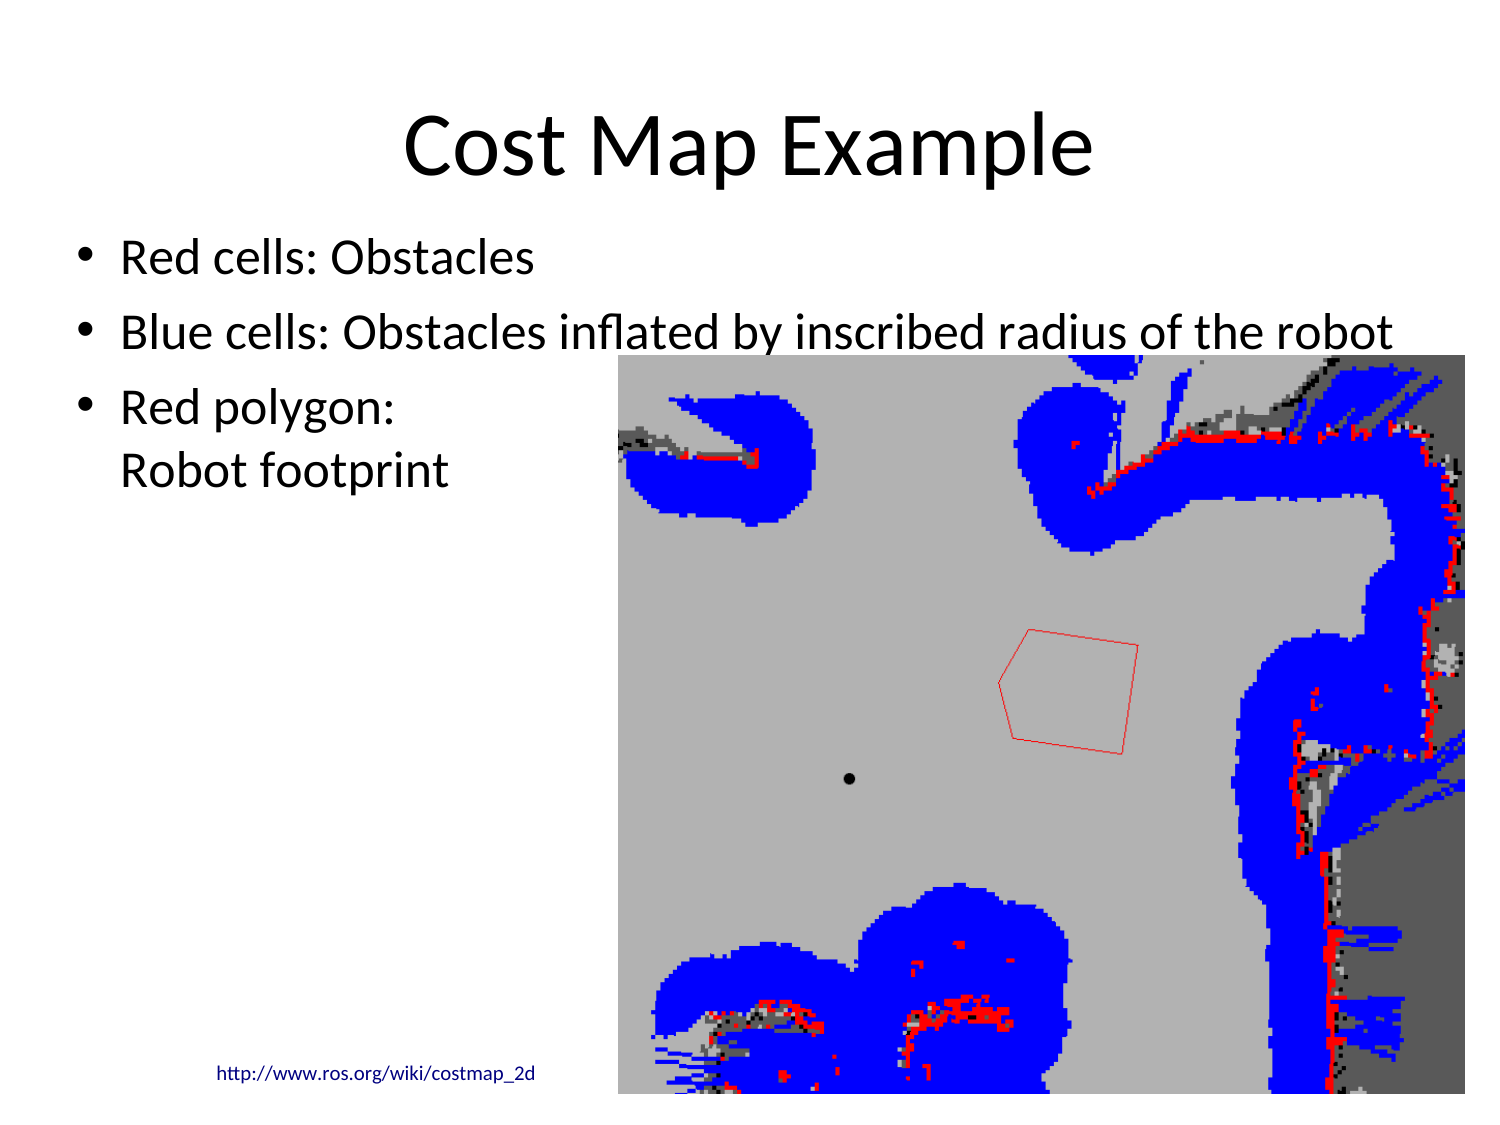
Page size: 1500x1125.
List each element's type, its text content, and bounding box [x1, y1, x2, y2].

title Cost Map Example [75, 20, 1426, 214]
list Red cells: Obstacles Blue cells: Obstacles inflated by inscribed radius of the robot Red polygon: Robot footprint [61, 214, 1426, 545]
picture [618, 355, 1465, 1094]
text_box http://www.ros.org/wiki/costmap_2d [201, 1051, 607, 1092]
